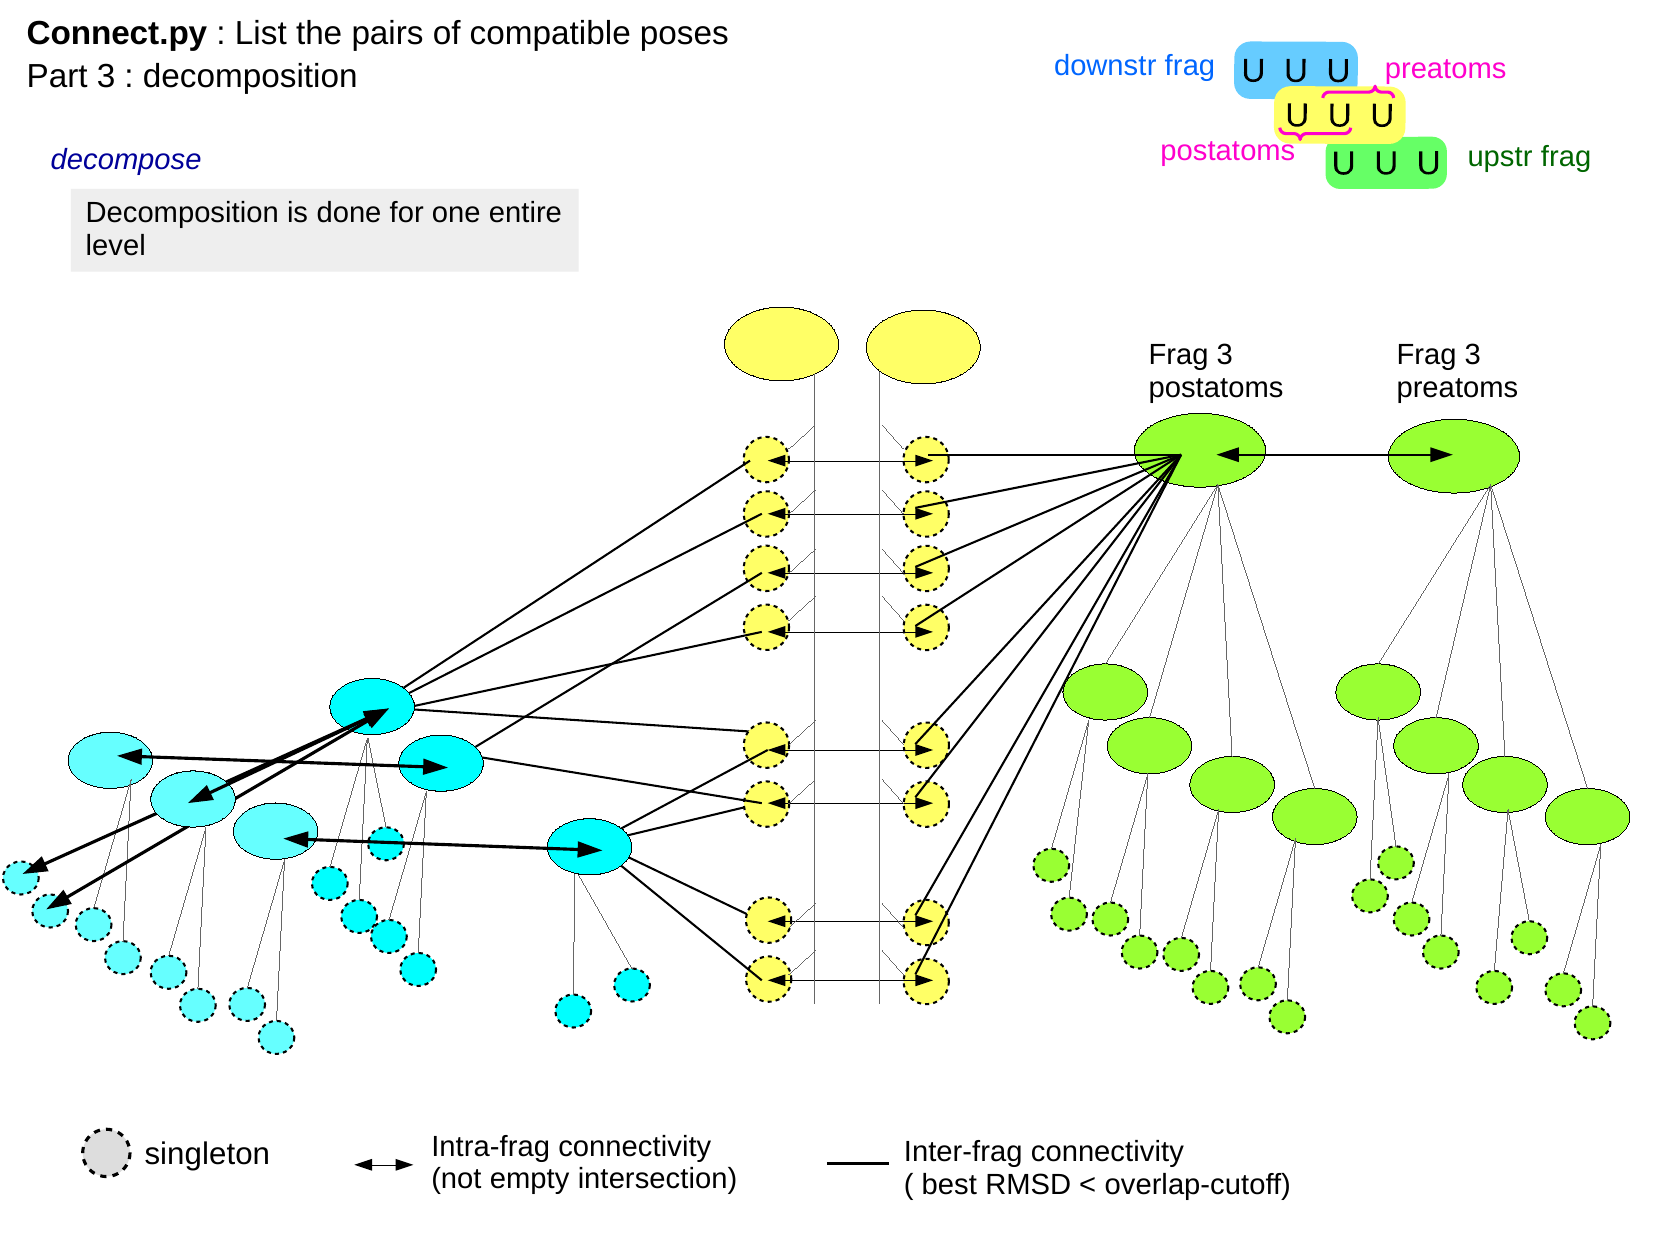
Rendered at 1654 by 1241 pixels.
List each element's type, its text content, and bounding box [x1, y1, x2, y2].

text_box [75, 908, 112, 942]
text_box [1135, 456, 1164, 462]
text_box [743, 545, 789, 592]
text_box [68, 732, 153, 789]
text_box [1511, 921, 1548, 955]
text_box U U U [1325, 136, 1447, 189]
text_box U U U [1252, 41, 1358, 100]
text_box [903, 781, 925, 803]
text_box [743, 436, 789, 483]
text_box Intra-frag connectivity (not empty intersection) [416, 1122, 753, 1203]
text_box [1378, 846, 1414, 880]
text_box [400, 952, 437, 986]
text_box [179, 988, 216, 1022]
text_box [1574, 1006, 1611, 1040]
text_box [1146, 465, 1161, 474]
text_box [866, 310, 981, 384]
text_box [743, 722, 790, 759]
text_box [1393, 717, 1479, 774]
text_box [743, 604, 790, 650]
text_box [1121, 935, 1158, 969]
text_box [903, 958, 949, 1005]
text_box [1545, 973, 1582, 1007]
text_box [398, 735, 484, 792]
text_box [1107, 717, 1192, 774]
text_box preatoms [1370, 44, 1522, 93]
text_box [1033, 848, 1070, 882]
text_box [903, 604, 939, 632]
text_box [903, 959, 921, 980]
text_box [1352, 879, 1388, 913]
text_box [743, 491, 789, 537]
text_box Frag 3 preatoms [1381, 330, 1536, 412]
text_box [547, 818, 632, 875]
text_box [258, 1020, 295, 1054]
text_box [904, 611, 949, 651]
text_box [1335, 663, 1421, 721]
text_box [903, 436, 949, 483]
text_box decompose [35, 135, 249, 184]
text_box [904, 724, 949, 768]
text_box [904, 556, 949, 592]
text_box [724, 307, 839, 381]
text_box [229, 987, 266, 1021]
text_box [1152, 464, 1170, 479]
text_box [903, 900, 922, 921]
text_box [1051, 897, 1087, 931]
text_box [1192, 970, 1229, 1004]
text_box Inter-frag connectivity ( best RMSD < overlap-cutoff) [889, 1128, 1307, 1209]
text_box [1388, 419, 1520, 494]
text_box [2, 861, 39, 895]
text_box [1240, 967, 1276, 1001]
text_box [743, 781, 790, 827]
text_box [150, 955, 187, 989]
text_box Decomposition is done for one entire level [70, 188, 579, 272]
text_box [903, 722, 932, 750]
text_box [1476, 970, 1513, 1004]
text_box [1139, 460, 1163, 469]
text_box [105, 941, 141, 975]
text_box [555, 994, 592, 1028]
text_box [745, 897, 792, 943]
text_box upstr frag [1452, 132, 1630, 184]
text_box [341, 899, 407, 953]
text_box [1163, 937, 1200, 971]
text_box [233, 802, 318, 860]
text_box [1393, 902, 1430, 936]
text_box [750, 751, 789, 768]
text_box singleton [129, 1129, 319, 1179]
text_box [368, 827, 404, 841]
text_box [903, 899, 946, 946]
text_box [1189, 756, 1275, 813]
text_box [1272, 788, 1358, 845]
text_box [1134, 413, 1266, 488]
text_box [746, 956, 792, 1002]
text_box [1269, 1000, 1306, 1034]
text_box [82, 1129, 130, 1177]
text_box [903, 503, 949, 537]
text_box downstr frag [1039, 41, 1252, 122]
text_box [903, 491, 944, 514]
text_box [311, 866, 348, 900]
text_box [903, 781, 949, 827]
text_box [150, 770, 236, 828]
text_box [614, 968, 650, 1002]
text_box [1422, 935, 1459, 969]
text_box [903, 545, 943, 573]
text_box [1545, 788, 1630, 845]
text_box [1462, 756, 1548, 813]
text_box [1092, 902, 1129, 936]
text_box Frag 3 postatoms [1133, 330, 1300, 412]
text_box [329, 678, 415, 735]
text_box U U U [1273, 86, 1406, 144]
text_box Connect.py : List the pairs of compatible poses Part 3 : decomposition [11, 7, 886, 107]
text_box [32, 894, 69, 928]
text_box postatoms [1145, 126, 1323, 178]
text_box [368, 844, 404, 861]
text_box [1062, 663, 1148, 721]
text_box [933, 915, 949, 945]
